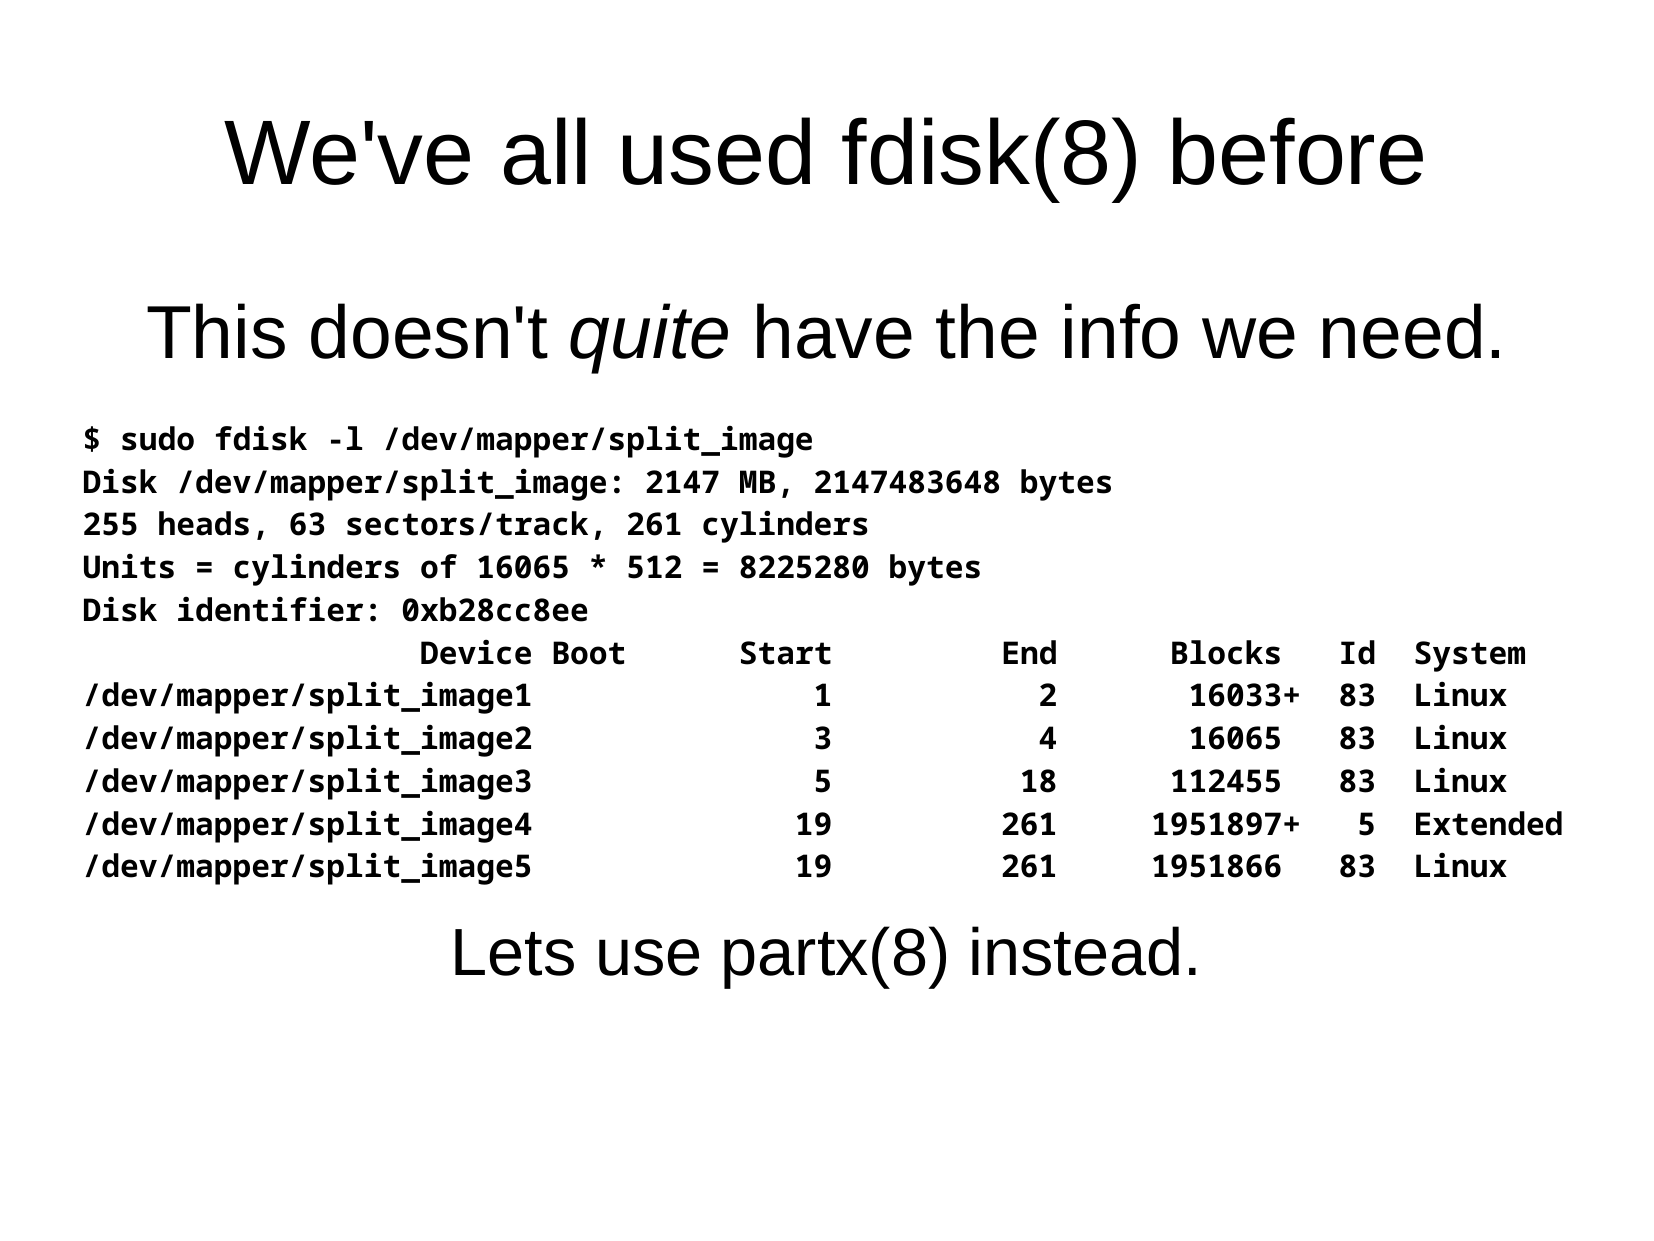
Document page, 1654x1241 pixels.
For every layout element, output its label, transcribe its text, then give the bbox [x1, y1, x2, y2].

title We've all used fdisk(8) before [82, 56, 1571, 250]
list This doesn't quite have the info we need. $ sudo fdisk -l /dev/mapper/split_image Disk /dev/mapper/split_image: 2147 MB, 2147483648 bytes 255 heads, 63 sectors/track, 261 cylinders Units = cylinders of 16065 * 512 = 8225280 bytes Disk identifier: 0xb28cc8ee Device Boot Start End Blocks Id System /dev/mapper/split_image1 1 2 16033+ 83 Linux /dev/mapper/split_image2 3 4 16065 83 Linux /dev/mapper/split_image3 5 18 112455 83 Linux /dev/mapper/split_image4 19 261 1951897+ 5 Extended /dev/mapper/split_image5 19 261 1951866 83 Linux Lets use partx(8) instead. [82, 290, 1571, 1094]
